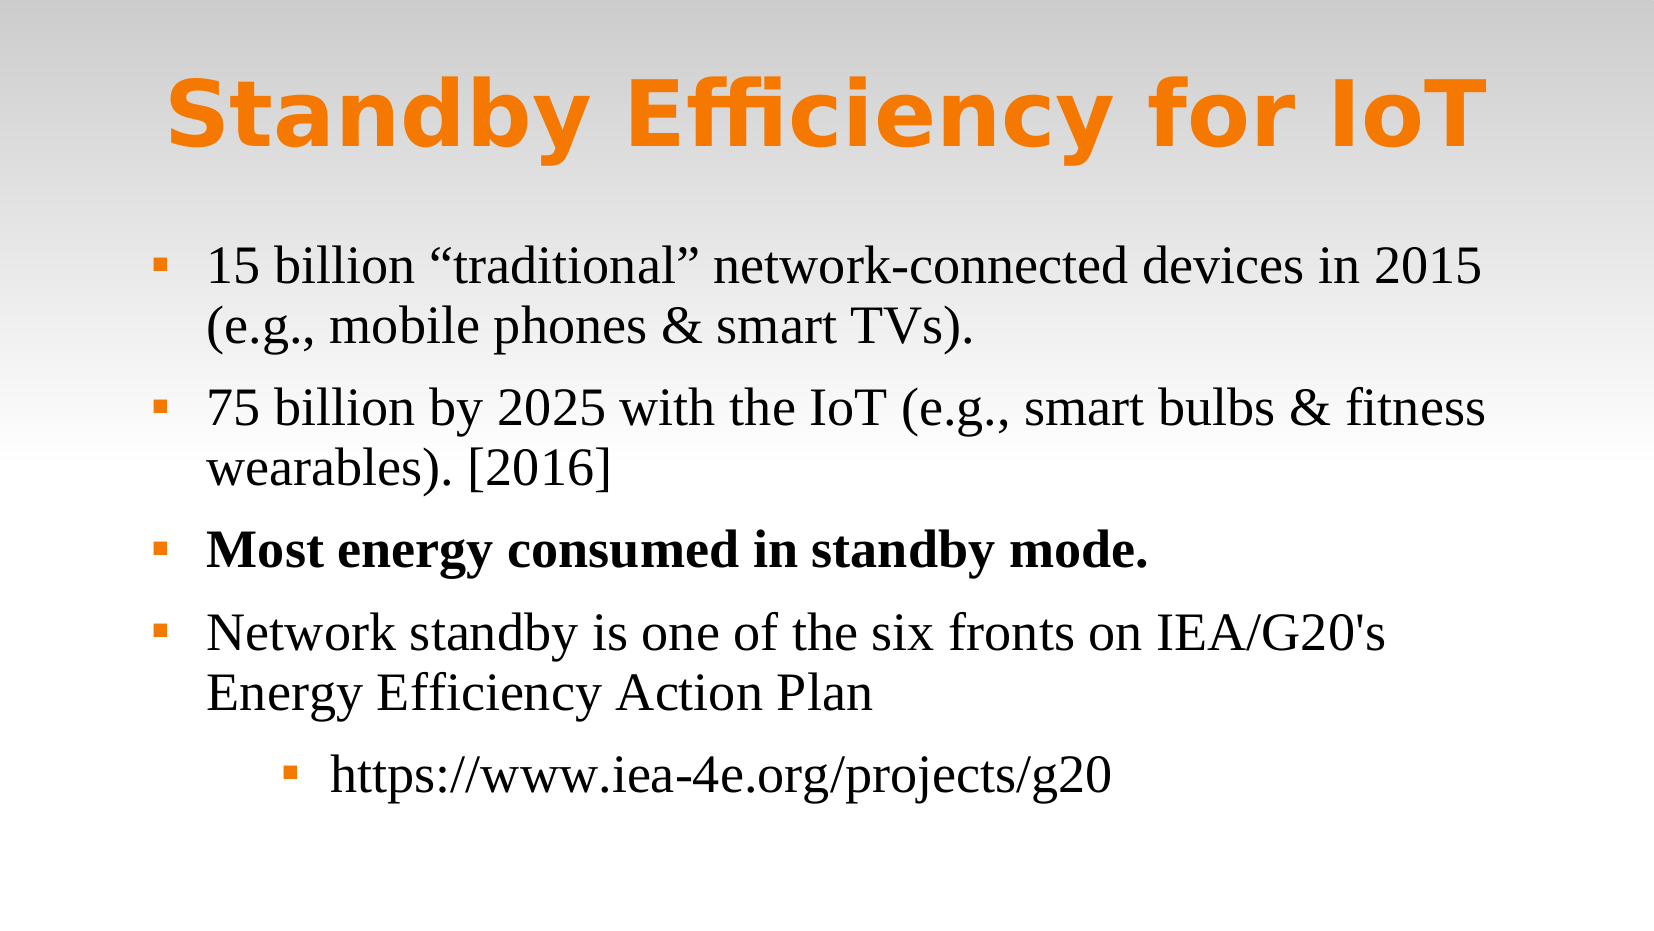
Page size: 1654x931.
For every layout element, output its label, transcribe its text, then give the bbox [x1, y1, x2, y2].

title Standby Efficiency for IoT [82, 37, 1571, 193]
list 15 billion “traditional” network-connected devices in 2015 (e.g., mobile phones & smart TVs). 75 billion by 2025 with the IoT (e.g., smart bulbs & fitness wearables). [2016] Most energy consumed in standby mode. Network standby is one of the six fronts on IEA/G20's Energy Efficiency Action Plan https://www.iea-4e.org/projects/g20 [82, 235, 1538, 911]
